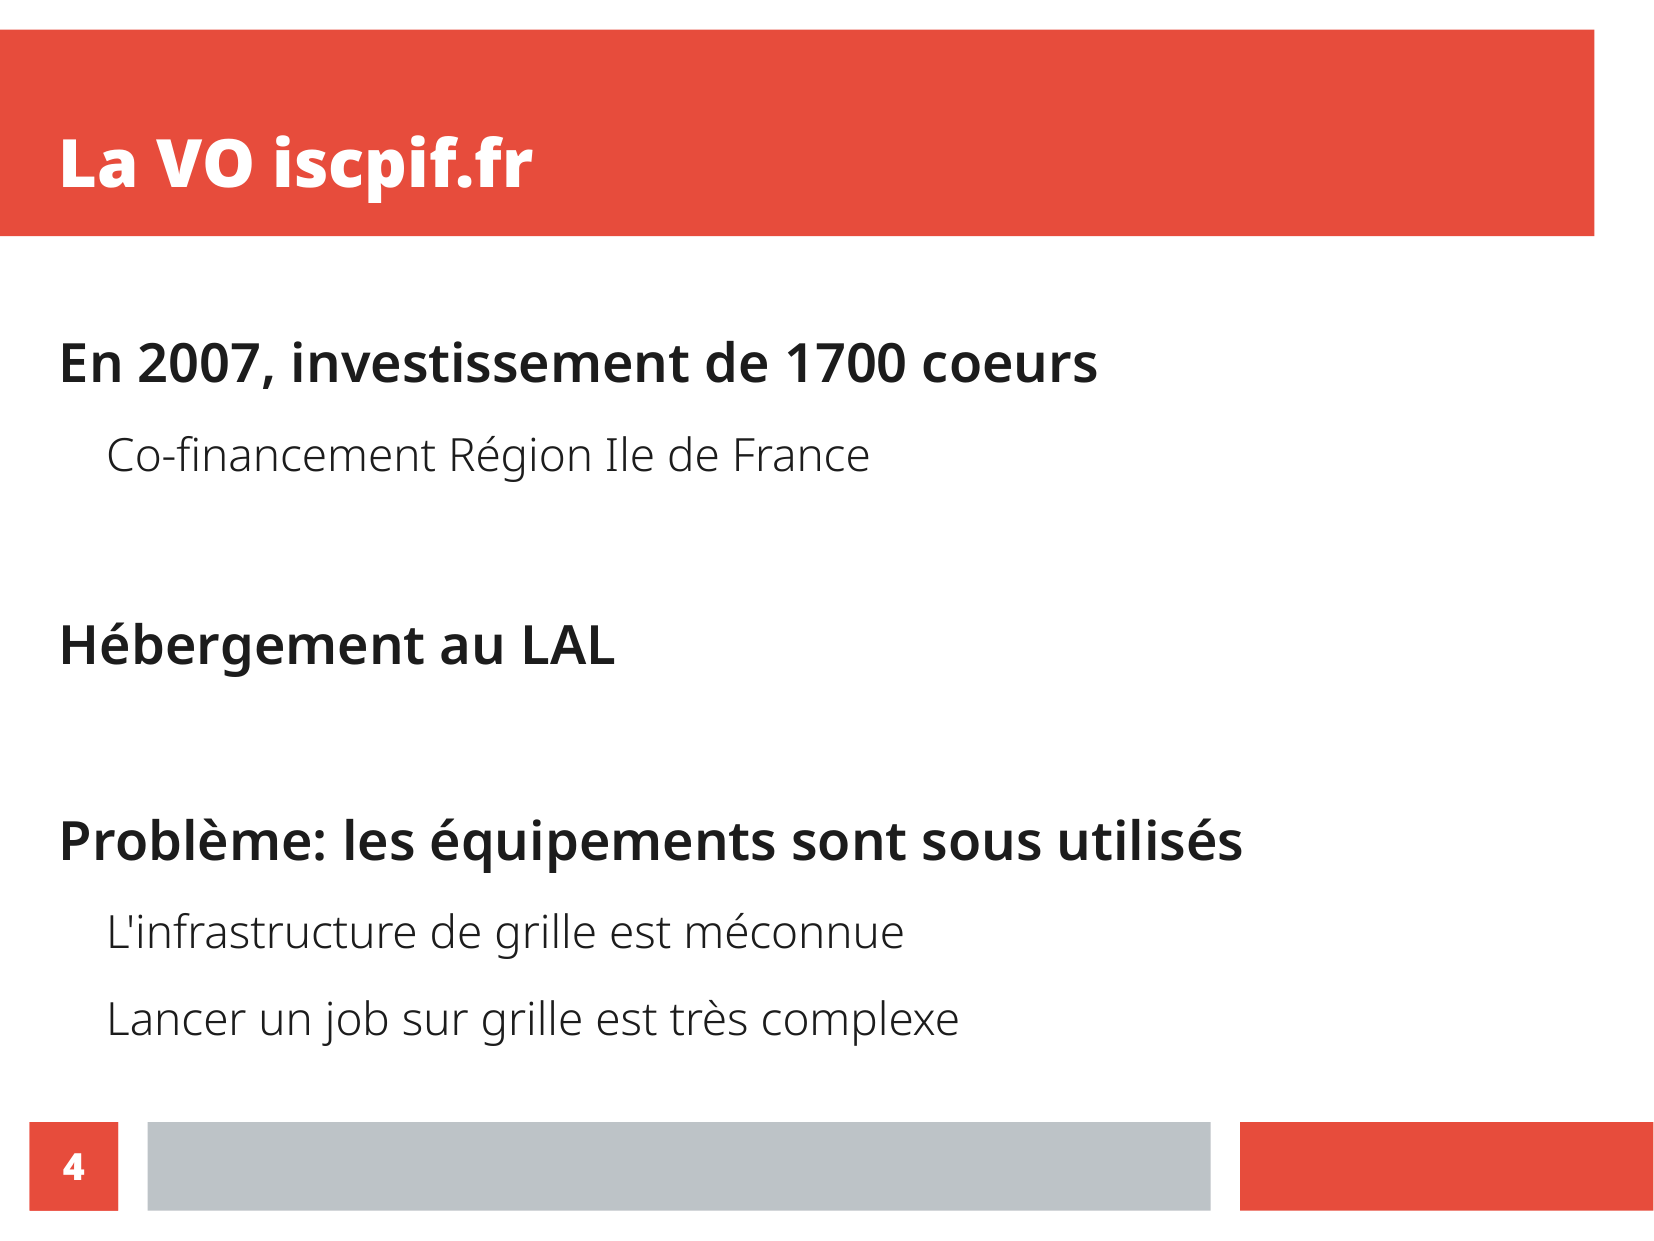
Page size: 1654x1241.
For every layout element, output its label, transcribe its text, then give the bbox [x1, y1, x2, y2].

list En 2007, investissement de 1700 coeurs Co-financement Région Ile de France Hébergement au LAL Problème: les équipements sont sous utilisés L'infrastructure de grille est méconnue Lancer un job sur grille est très complexe [59, 324, 1565, 1093]
title La VO iscpif.fr [59, 59, 1595, 207]
